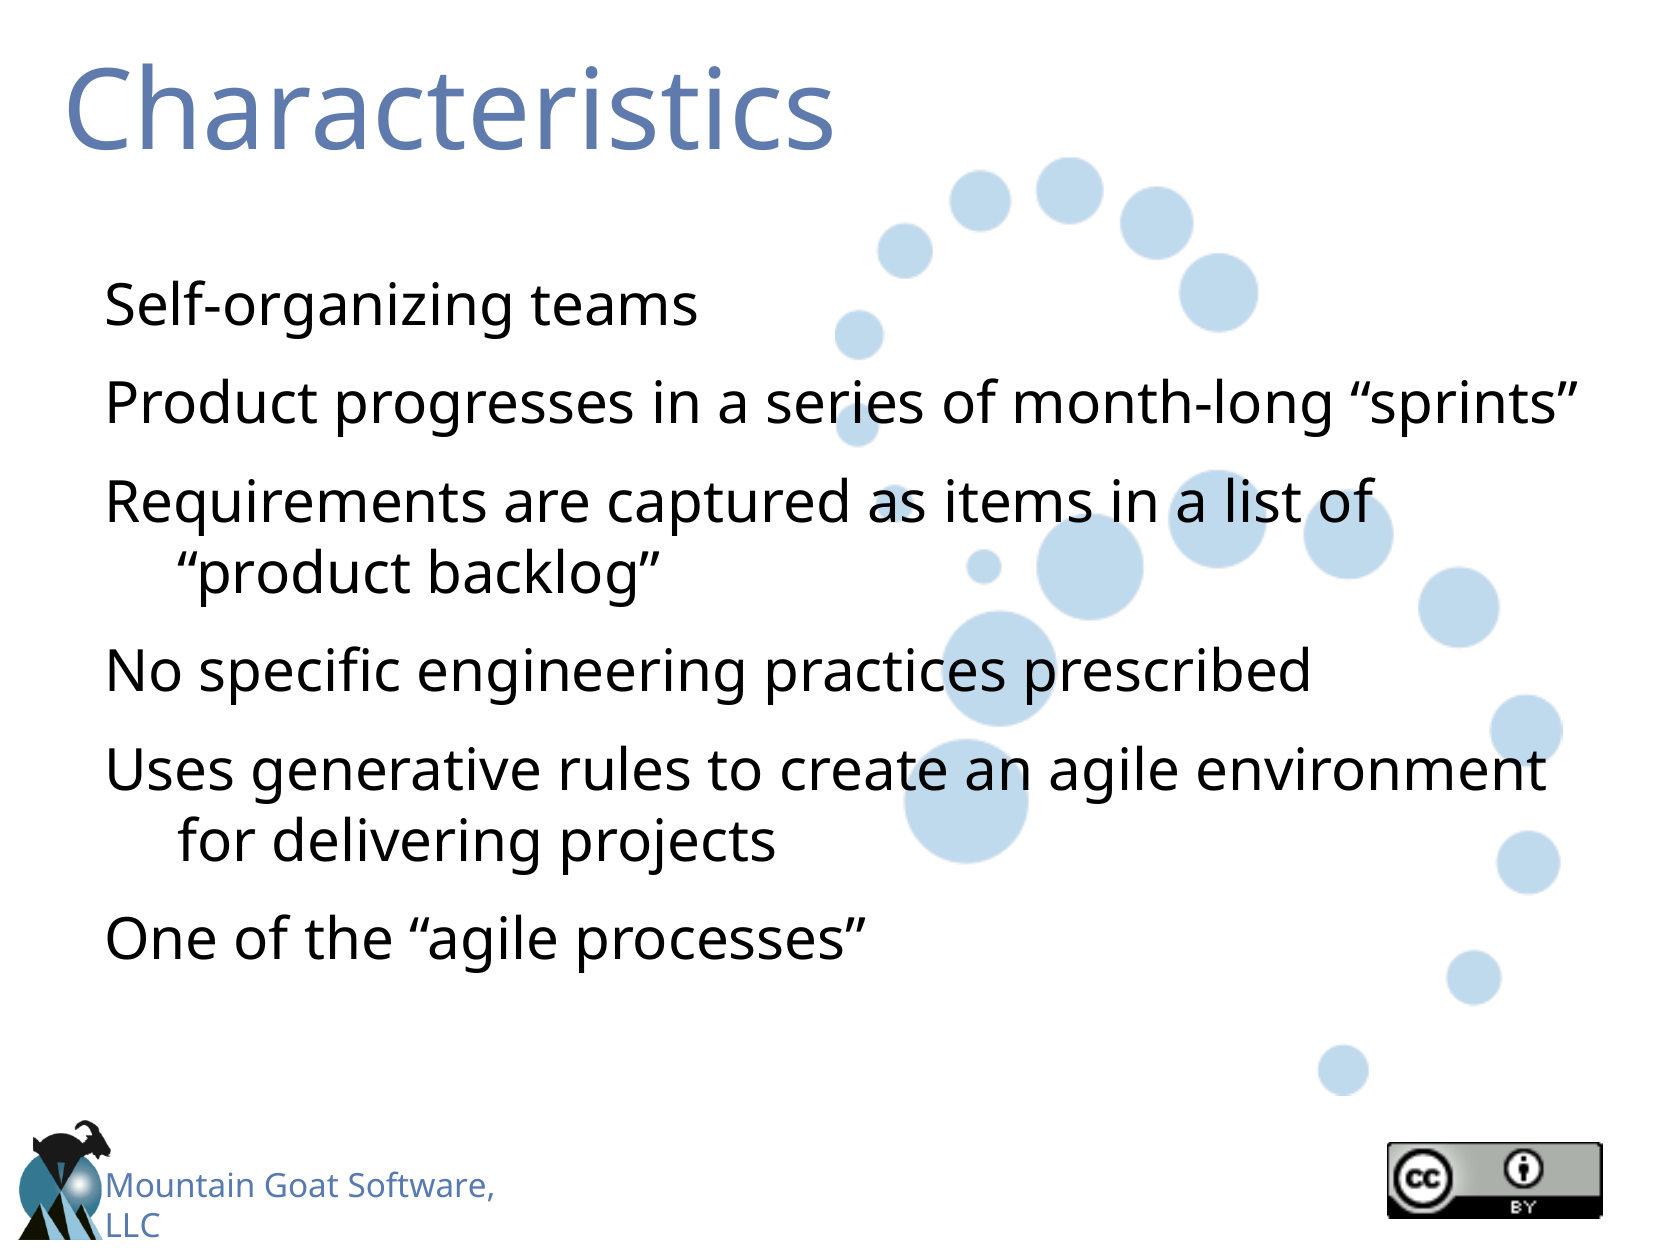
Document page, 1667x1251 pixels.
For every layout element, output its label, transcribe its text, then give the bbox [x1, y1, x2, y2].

list Self-organizing teams Product progresses in a series of month-long “sprints” Requirements are captured as items in a list of “product backlog” No specific engineering practices prescribed Uses generative rules to create an agile environment for delivering projects One of the “agile processes” [56, 262, 1609, 1096]
picture [835, 194, 1563, 262]
title Characteristics [56, 18, 1609, 194]
picture [1387, 1142, 1603, 1219]
picture [18, 1120, 111, 1240]
